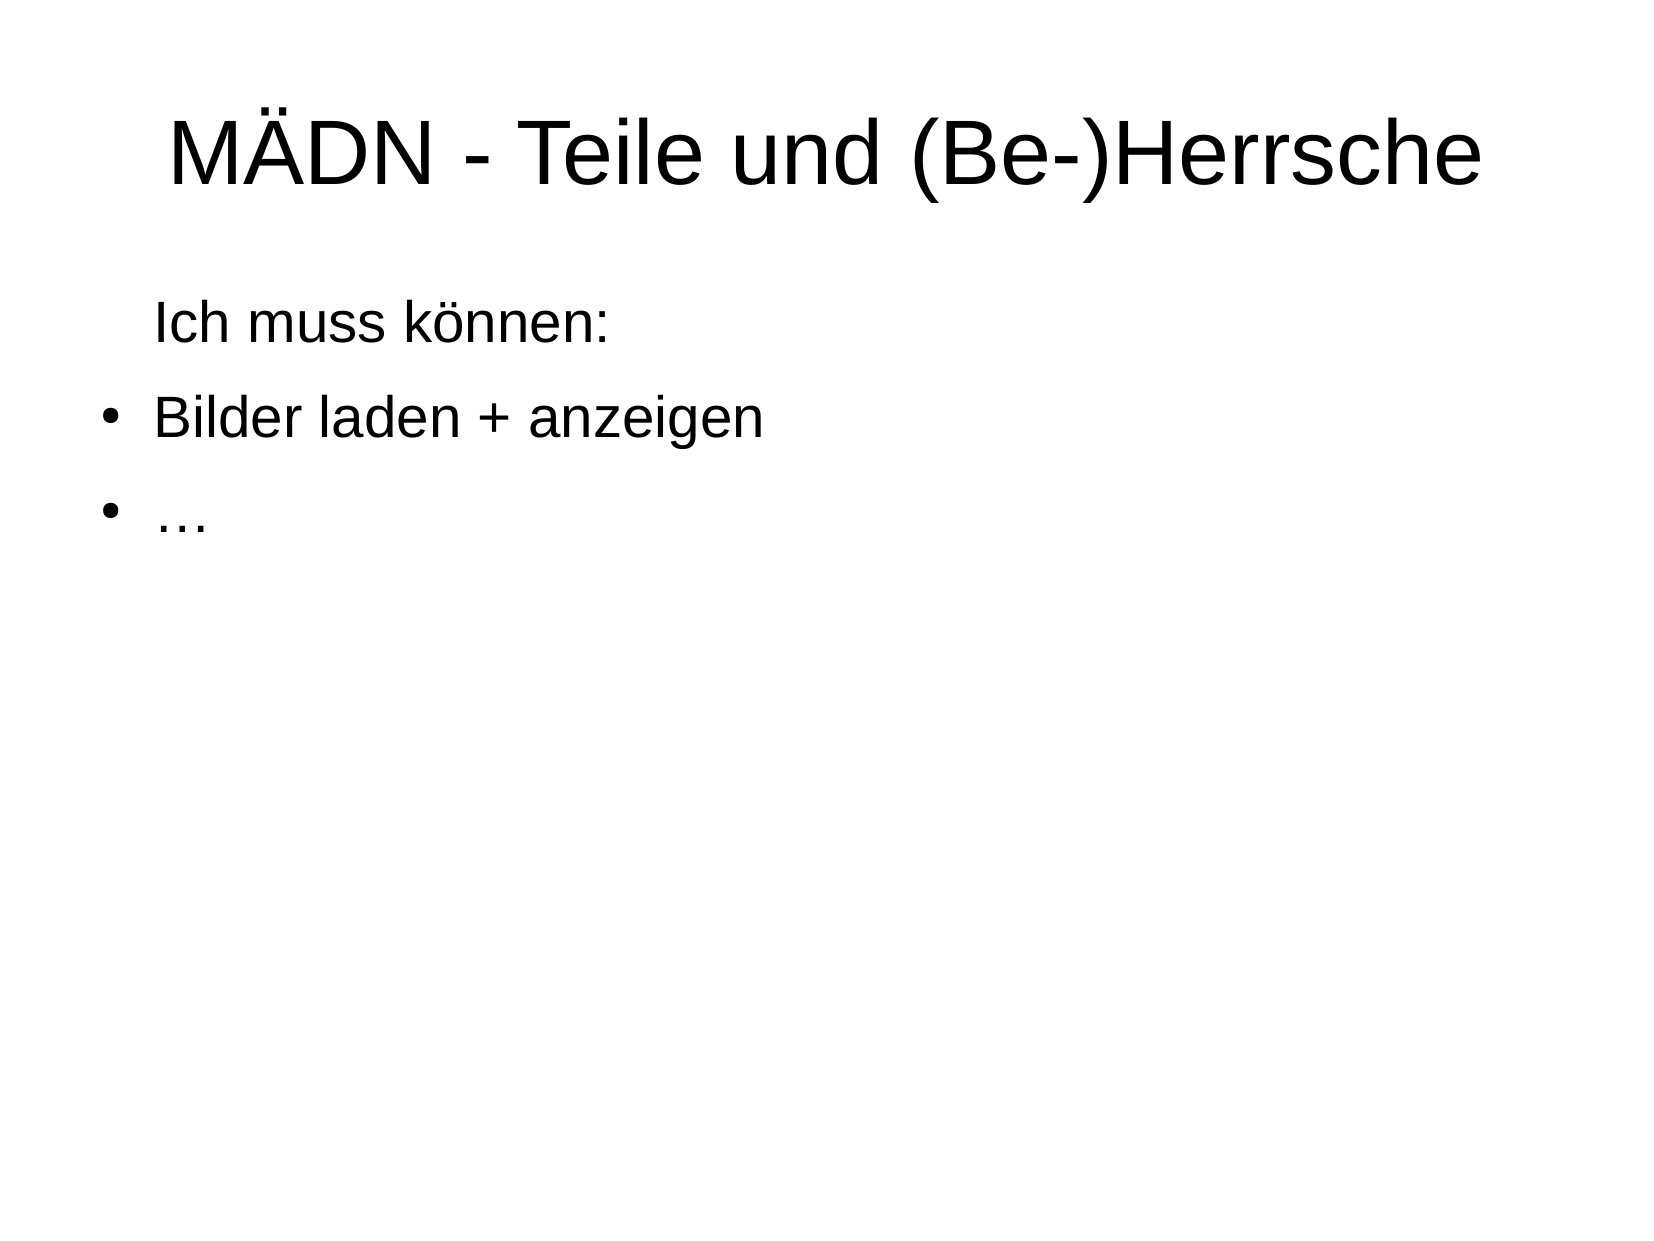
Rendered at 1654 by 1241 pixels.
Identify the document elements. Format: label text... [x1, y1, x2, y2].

list Ich muss können: Bilder laden + anzeigen … [82, 290, 1571, 1010]
title MÄDN - Teile und (Be-)Herrsche [82, 49, 1571, 257]
